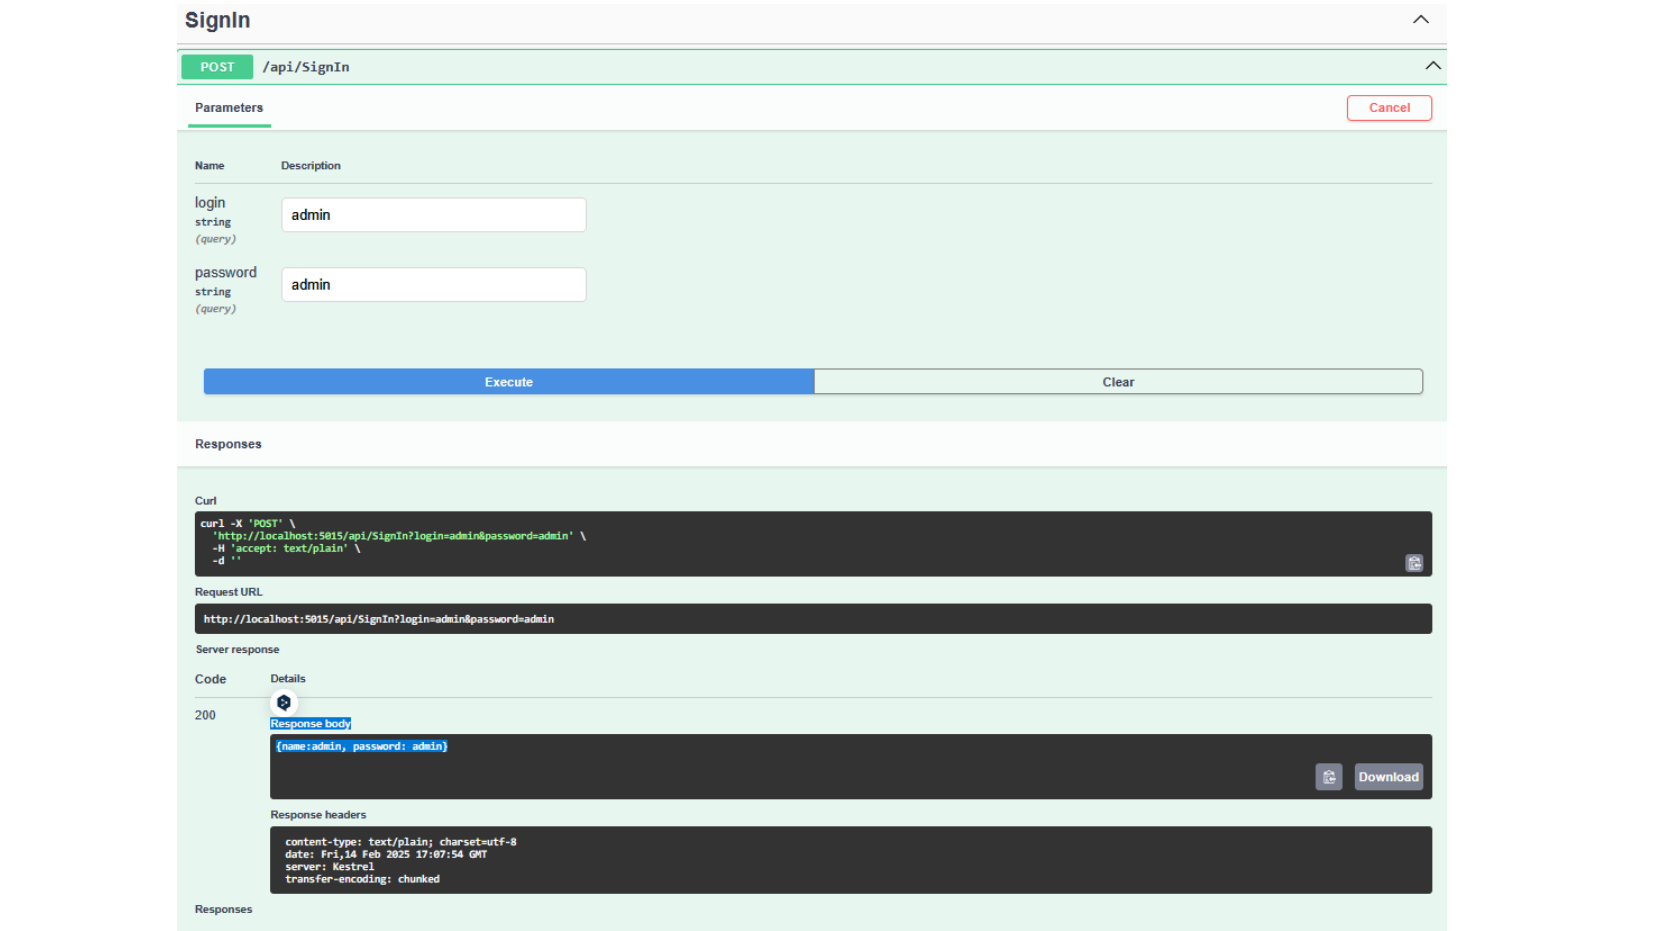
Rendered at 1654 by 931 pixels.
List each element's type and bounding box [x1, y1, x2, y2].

picture [177, 4, 1447, 931]
